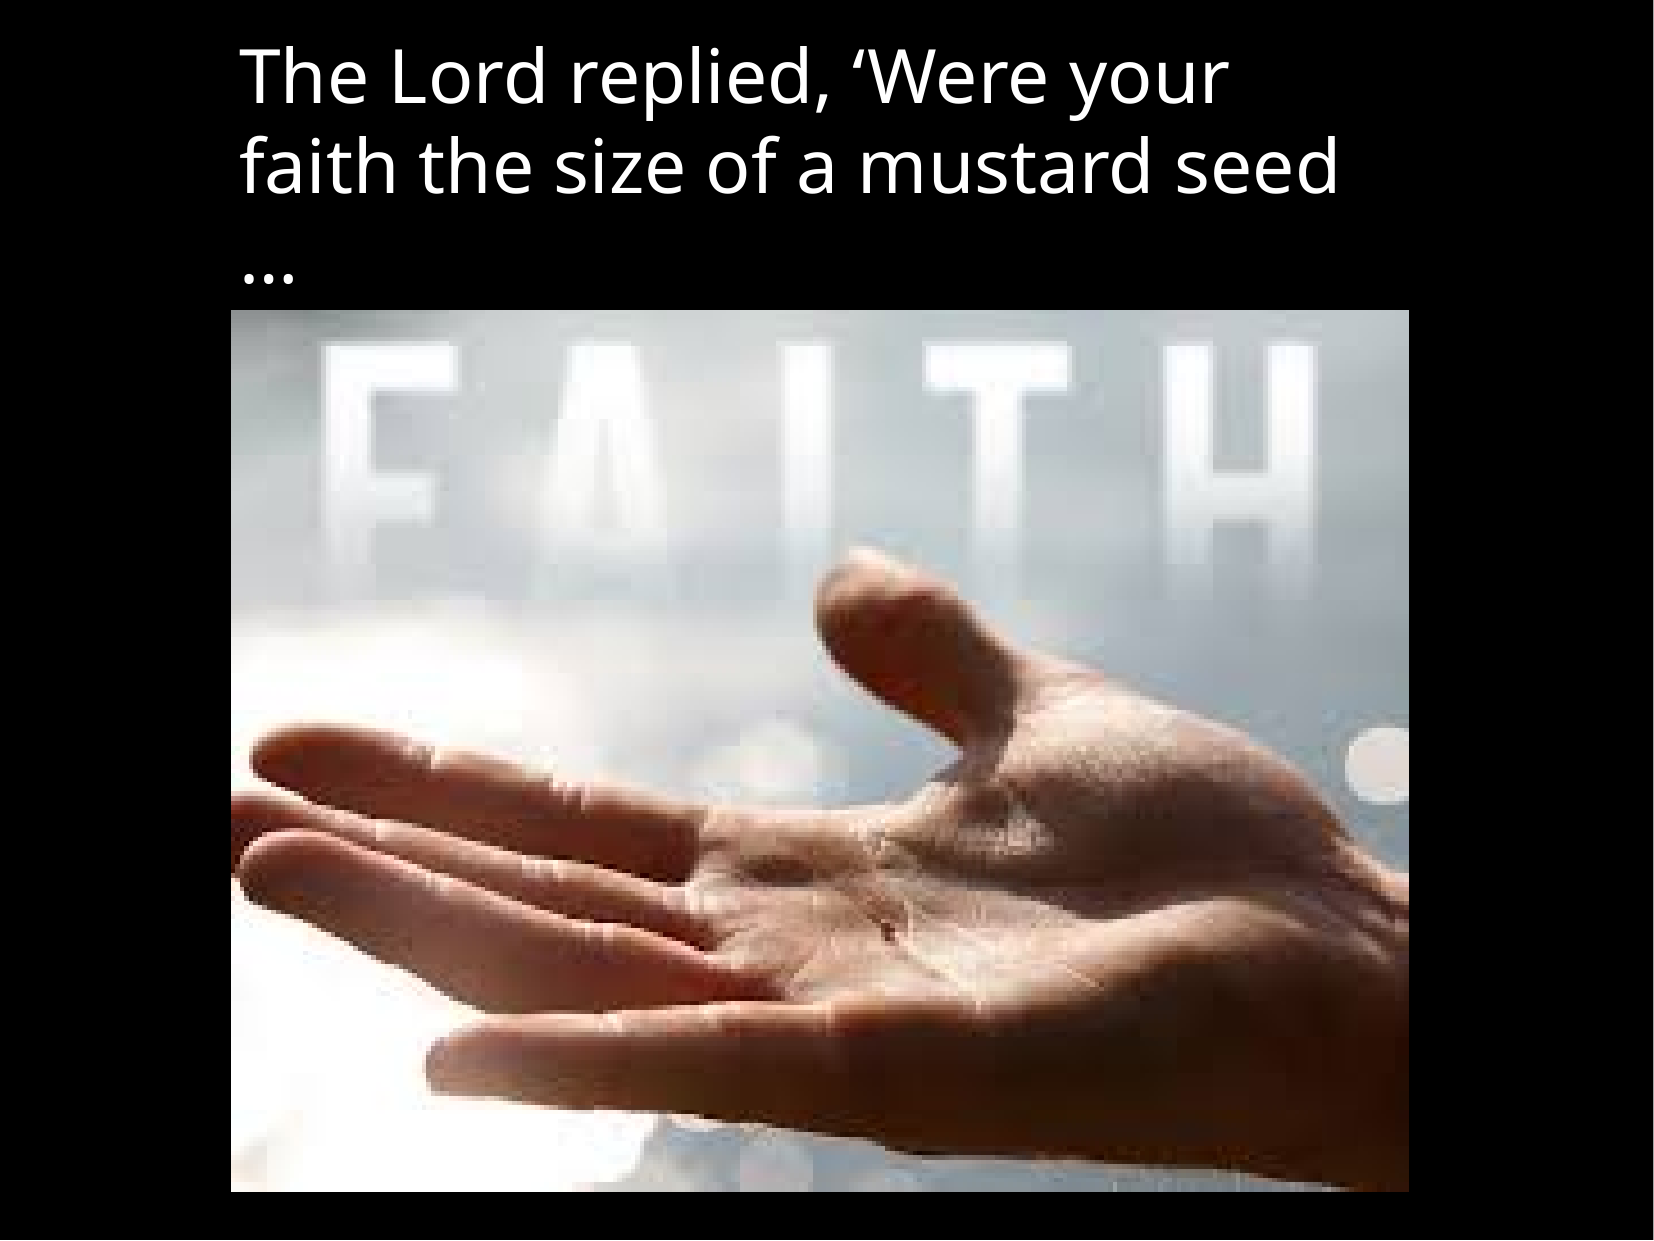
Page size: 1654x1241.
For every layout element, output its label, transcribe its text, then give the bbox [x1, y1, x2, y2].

text_box The Lord replied, ‘Were your faith the size of a mustard seed … [224, 20, 1394, 307]
picture [231, 310, 1409, 1192]
